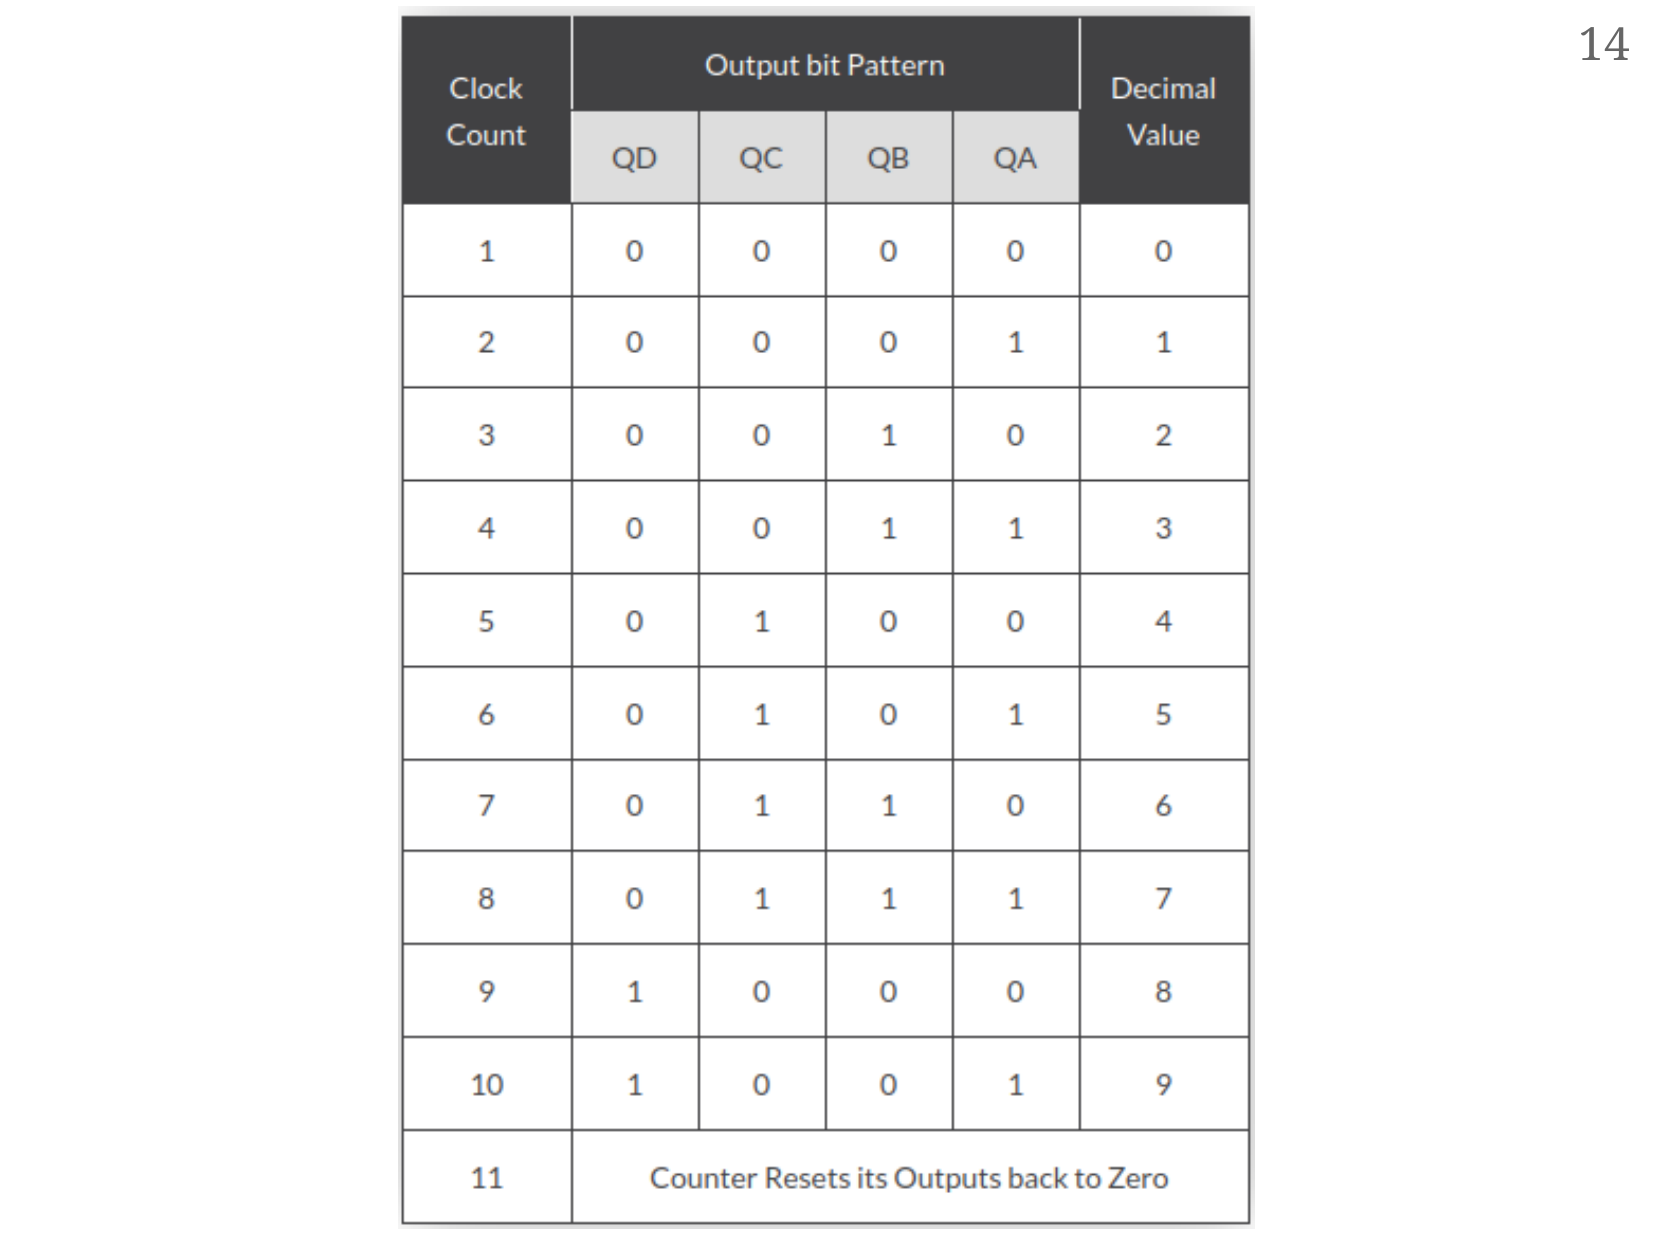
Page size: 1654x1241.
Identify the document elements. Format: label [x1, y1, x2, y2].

picture [398, 6, 1255, 1229]
